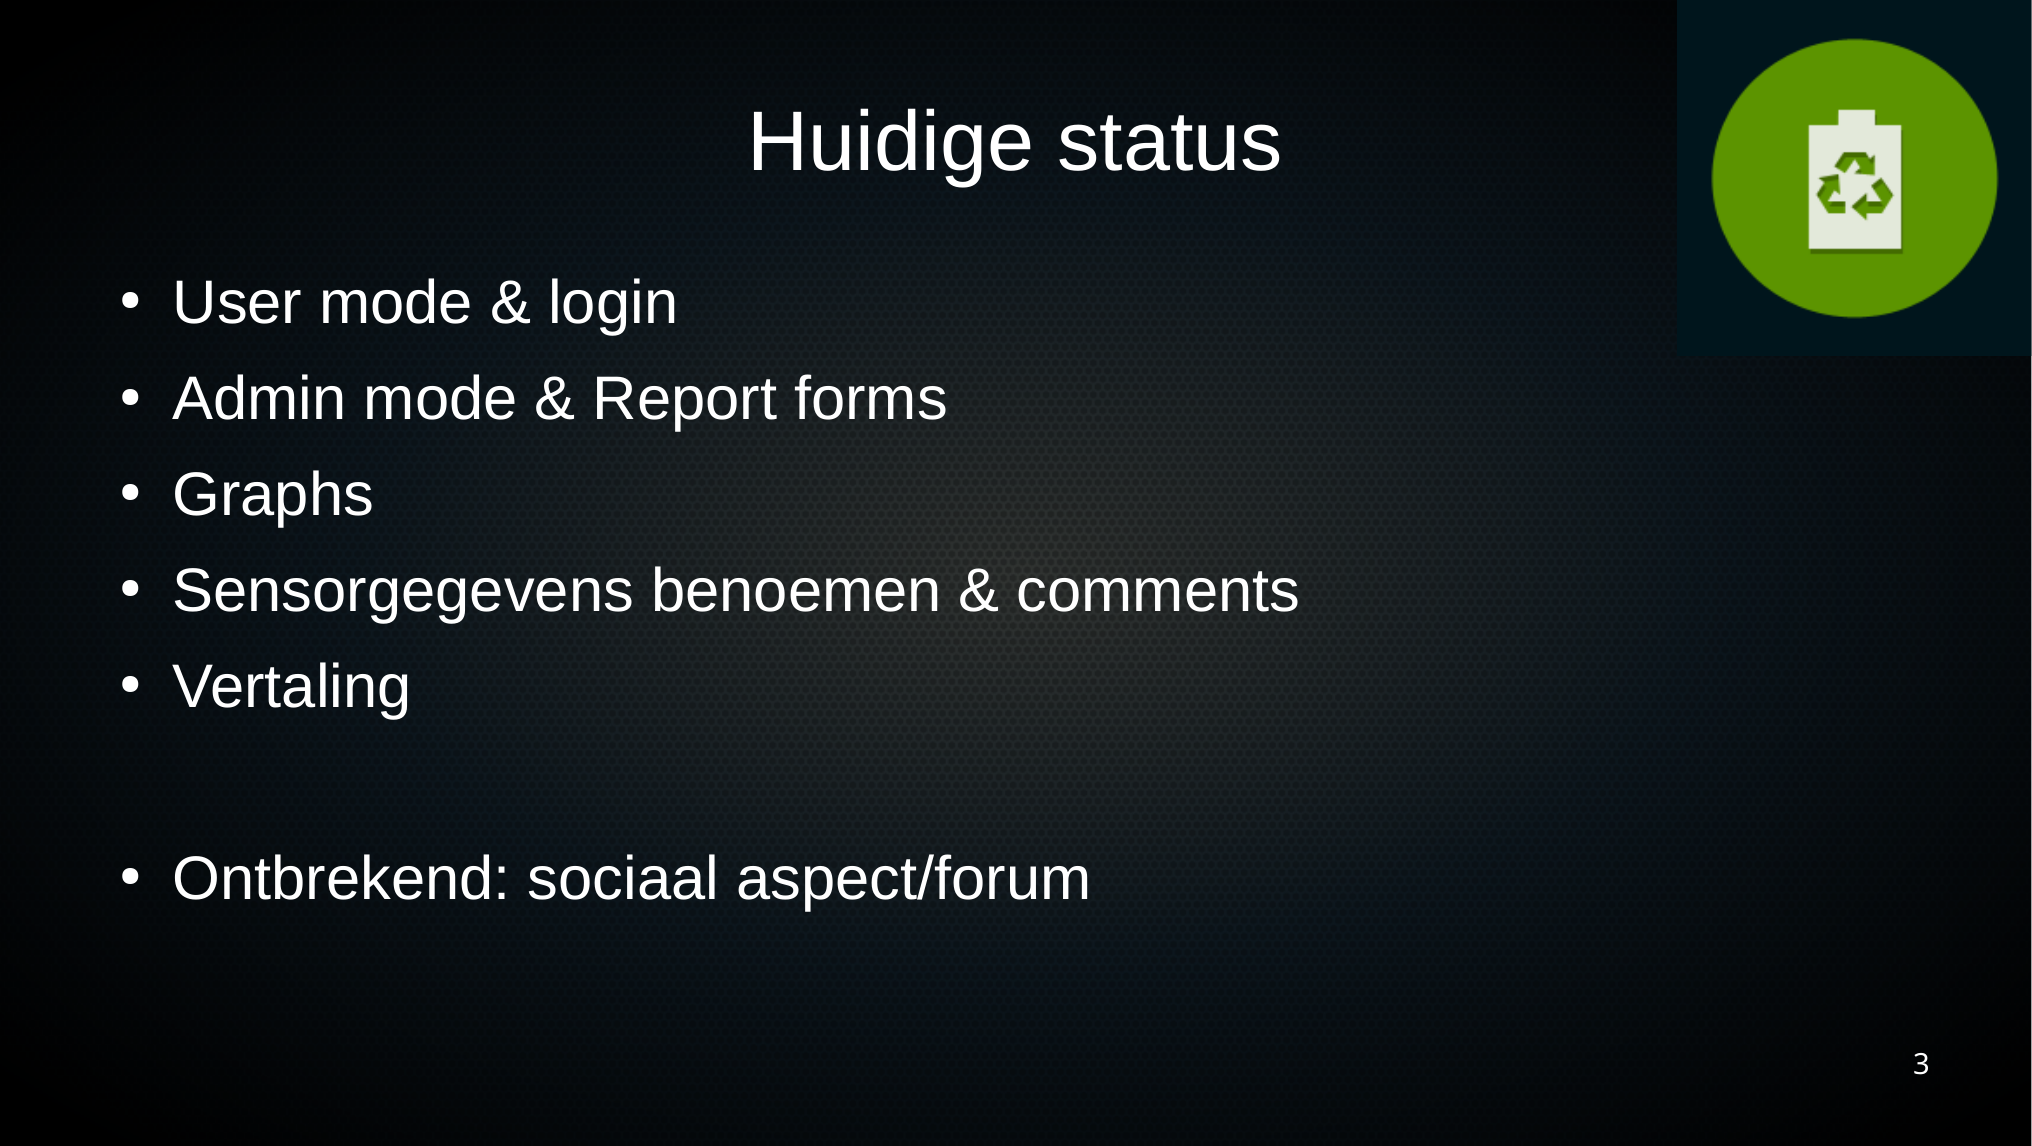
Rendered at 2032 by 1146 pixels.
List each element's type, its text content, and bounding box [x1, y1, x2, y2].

picture [0, 0, 2032, 1146]
title Huidige status [101, 45, 1677, 237]
list User mode & login Admin mode & Report forms Graphs Sensorgegevens benoemen & comments Vertaling Ontbrekend: sociaal aspect/forum [101, 268, 1890, 933]
